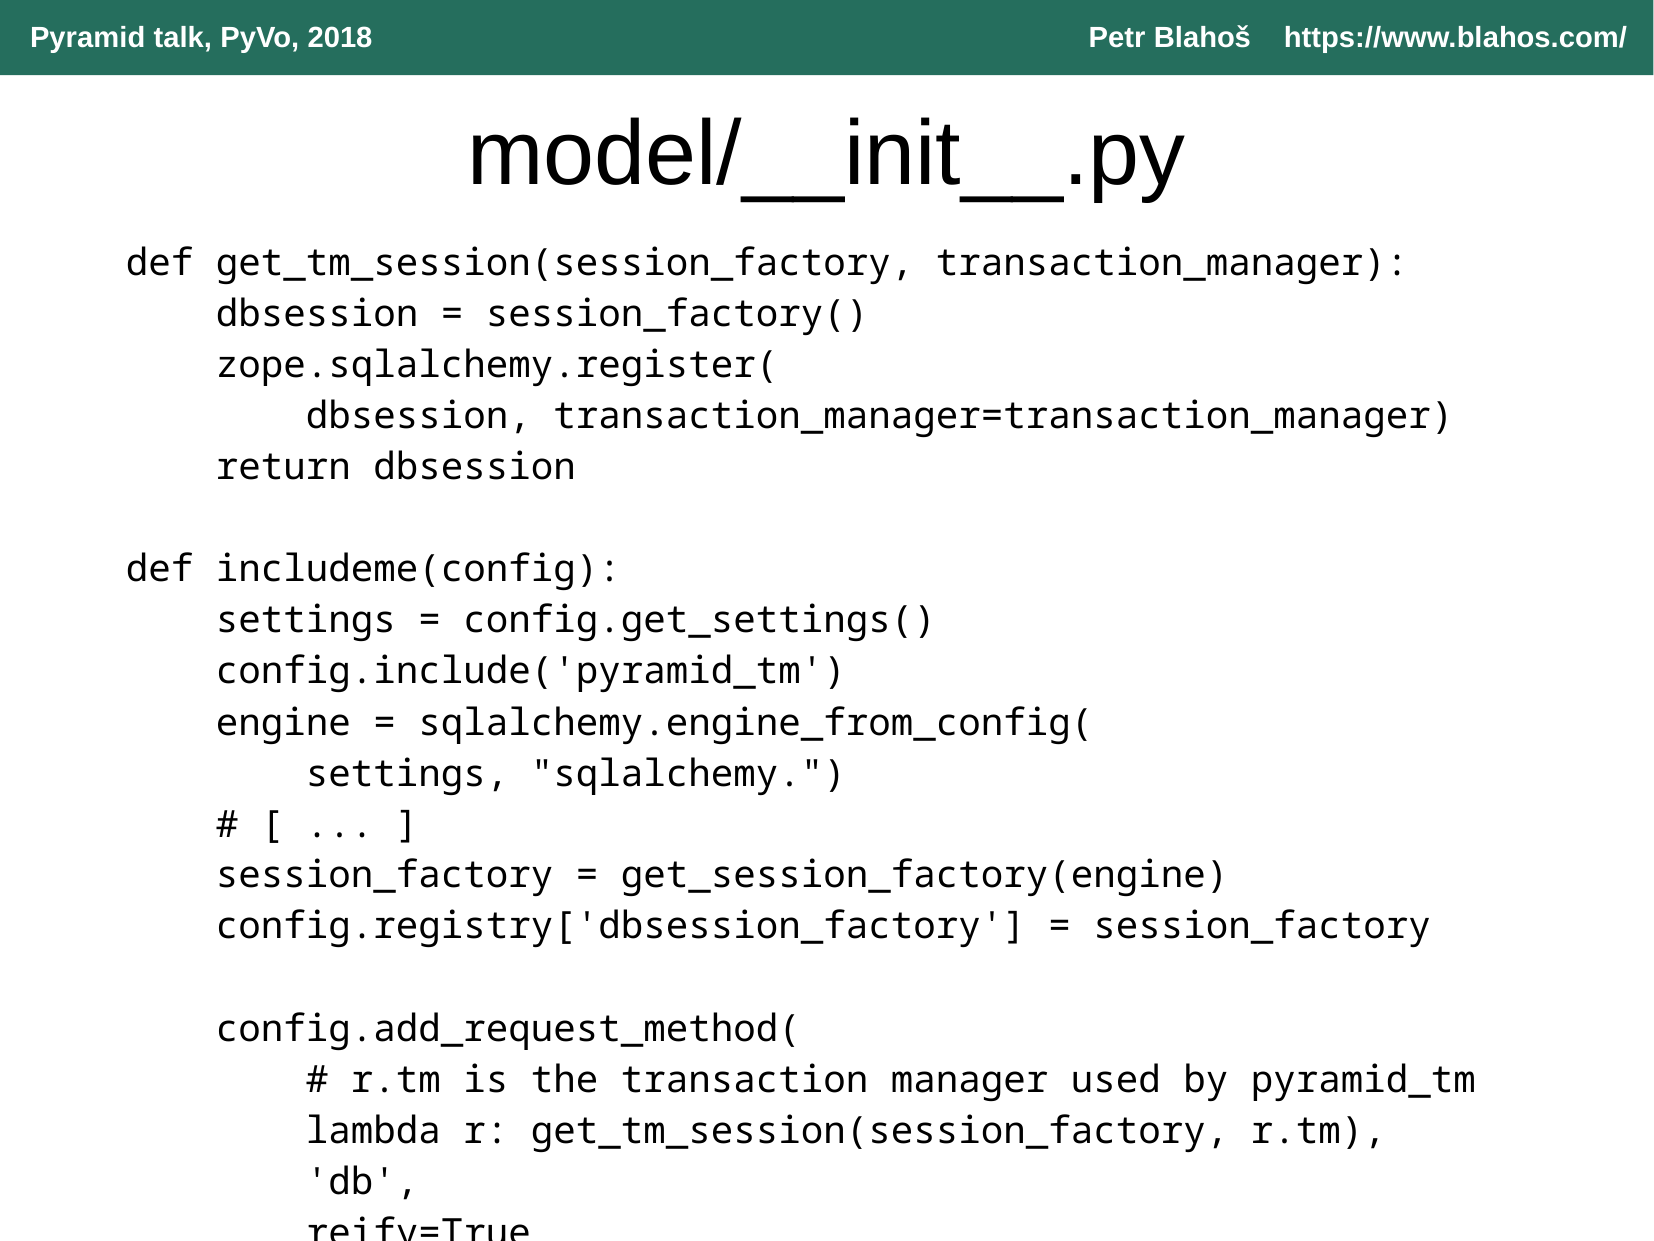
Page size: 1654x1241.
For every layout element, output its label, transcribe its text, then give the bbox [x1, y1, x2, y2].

title model/__init__.py [82, 49, 1571, 257]
text_box def get_tm_session(session_factory, transaction_manager): dbsession = session_factory() zope.sqlalchemy.register( dbsession, transaction_manager=transaction_manager) return dbsession def includeme(config): settings = config.get_settings() config.include('pyramid_tm') engine = sqlalchemy.engine_from_config( settings, "sqlalchemy.") # [ ... ] session_factory = get_session_factory(engine) config.registry['dbsession_factory'] = session_factory config.add_request_method( # r.tm is the transaction manager used by pyramid_tm lambda r: get_tm_session(session_factory, r.tm), 'db', reify=True ) [111, 228, 1561, 1201]
